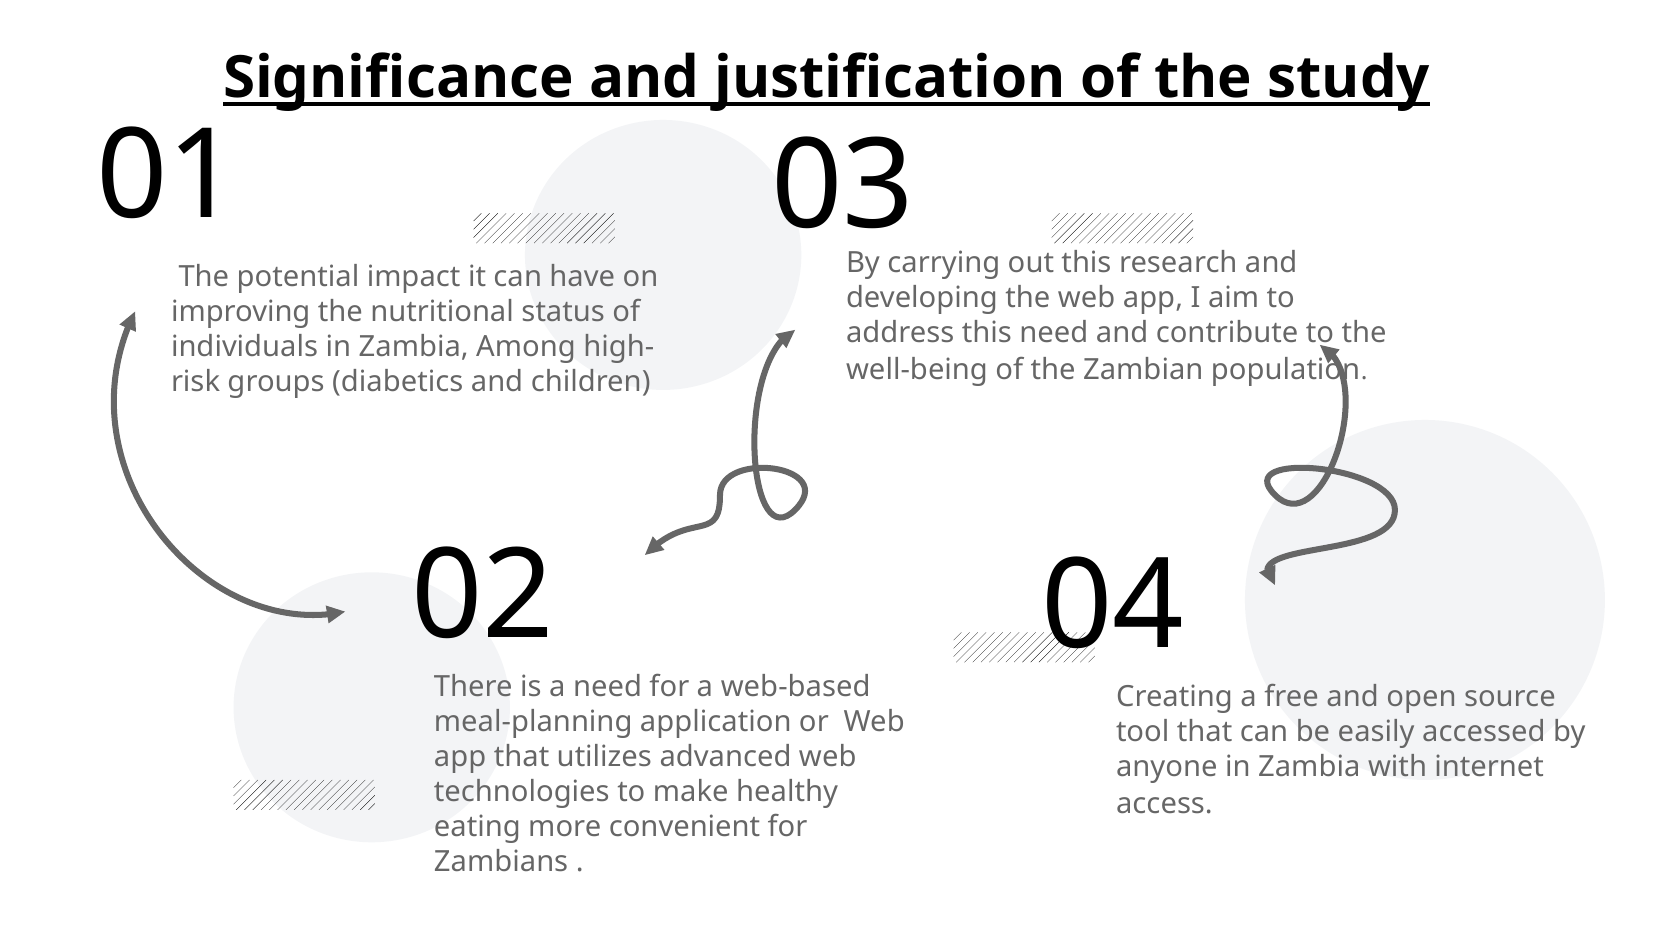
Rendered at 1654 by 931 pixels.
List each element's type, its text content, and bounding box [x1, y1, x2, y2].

text_box 04 [1026, 514, 1207, 700]
text_box 02 [396, 504, 577, 691]
text_box Creating a free and open source tool that can be easily accessed by anyone in Zambia with internet access. [1101, 670, 1627, 856]
text_box 03 [756, 150, 937, 280]
text_box There is a need for a web-based meal-planning application or Web app that utilizes advanced web technologies to make healthy eating more convenient for Zambians . [419, 659, 945, 874]
text_box By carrying out this research and developing the web app, I aim to address this need and contribute to the well-being of the Zambian population. [831, 235, 1425, 413]
text_box The potential impact it can have on improving the nutritional status of individuals in Zambia, Among high-risk groups (diabetics and children) [156, 250, 682, 436]
text_box 03 [788, 150, 825, 219]
text_box 01 [81, 84, 262, 271]
text_box Significance and justification of the study [170, 31, 1484, 150]
